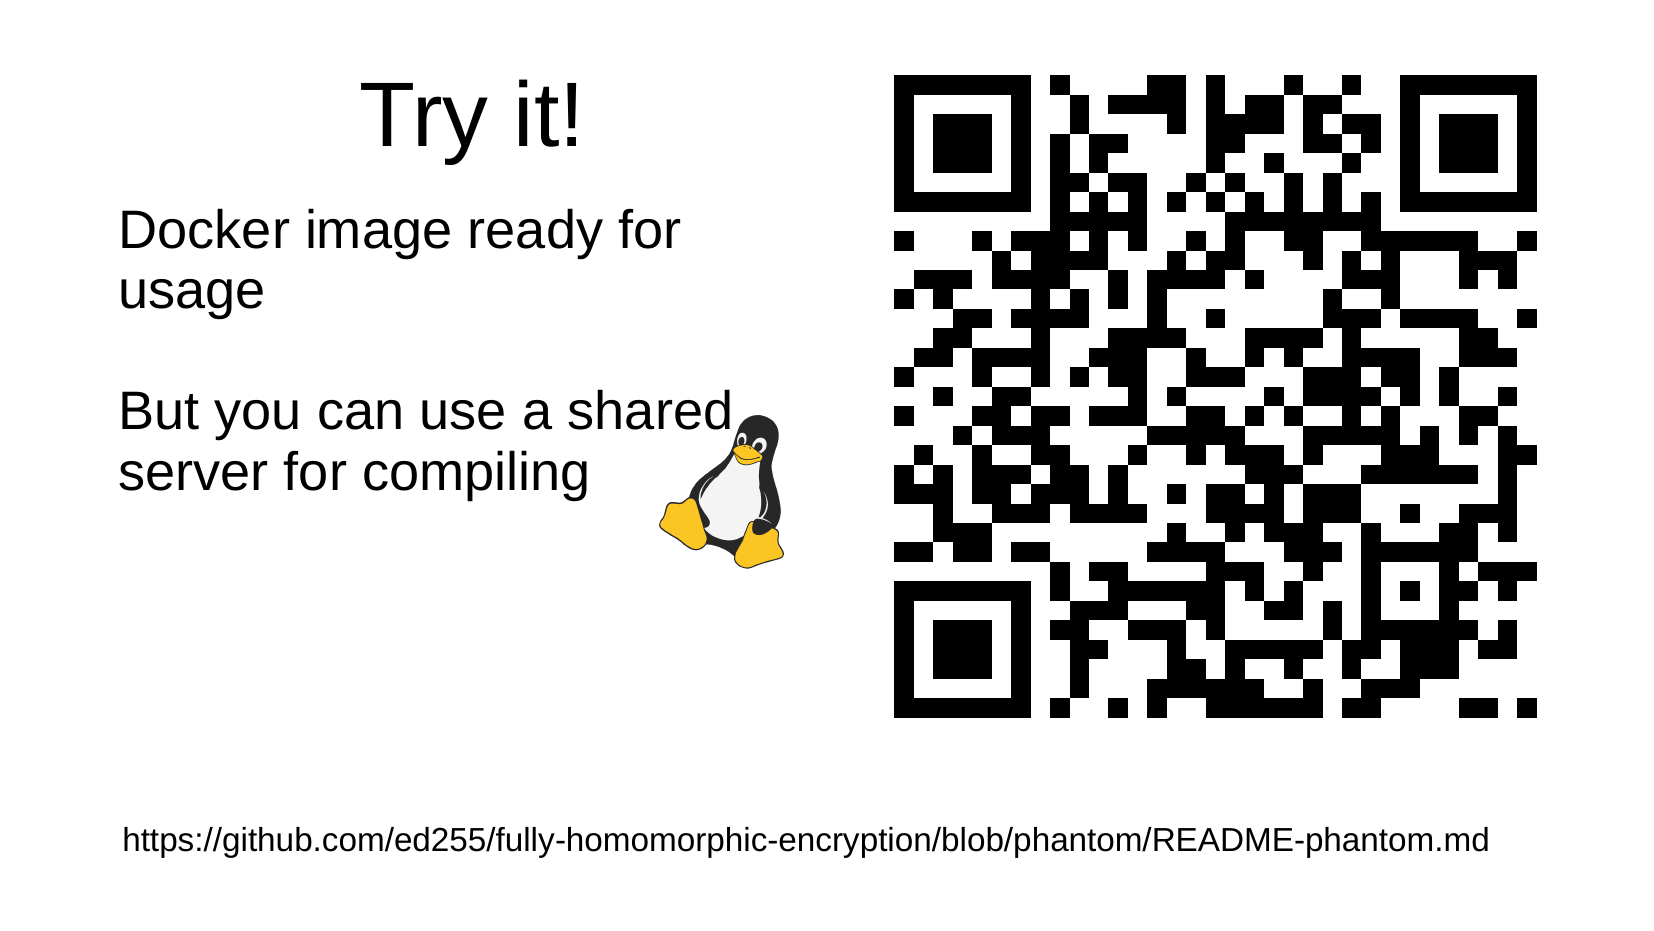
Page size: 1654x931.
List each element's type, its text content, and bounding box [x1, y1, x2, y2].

subtitle https://github.com/ed255/fully-homomorphic-encryption/blob/phantom/README-phantom.md [86, 786, 1576, 930]
text_box Docker image ready for usage But you can use a shared server for compiling [82, 199, 784, 563]
picture [856, 37, 1576, 757]
title Try it! [82, 37, 856, 193]
picture [654, 396, 824, 580]
